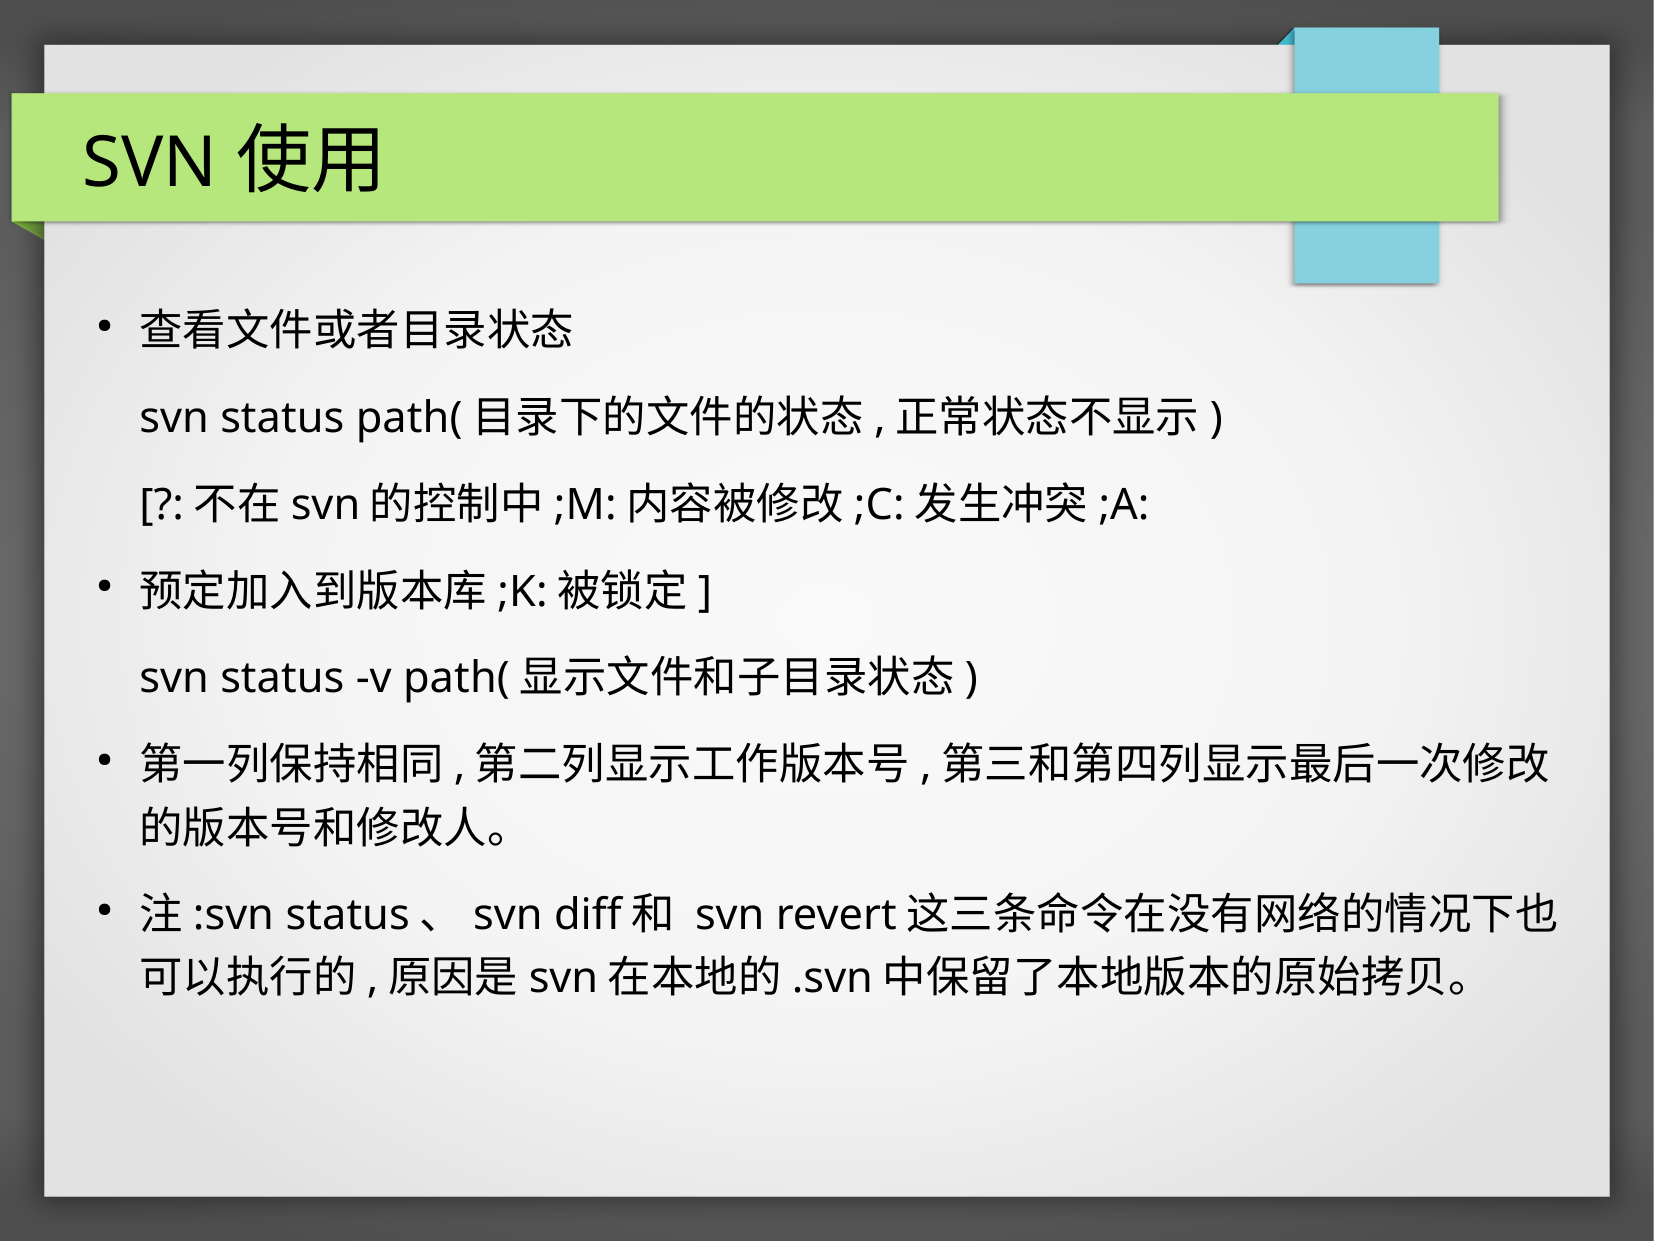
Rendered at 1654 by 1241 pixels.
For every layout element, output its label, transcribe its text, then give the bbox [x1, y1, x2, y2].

title SVN使用 [82, 94, 1264, 213]
picture [0, 0, 1654, 1241]
list 查看文件或者目录状态 svn status path(目录下的文件的状态,正常状态不显示) [?:不在svn的控制中;M:内容被修改;C:发生冲突;A: 预定加入到版本库;K:被锁定] svn status -v path(显示文件和子目录状态) 第一列保持相同,第二列显示工作版本号,第三和第四列显示最后一次修改的版本号和修改人。 注:svn status、svn diff和 svn revert这三条命令在没有网络的情况下也可以执行的,原因是svn在本地的.svn中保留了本地版本的原始拷贝。 [82, 295, 1571, 1015]
